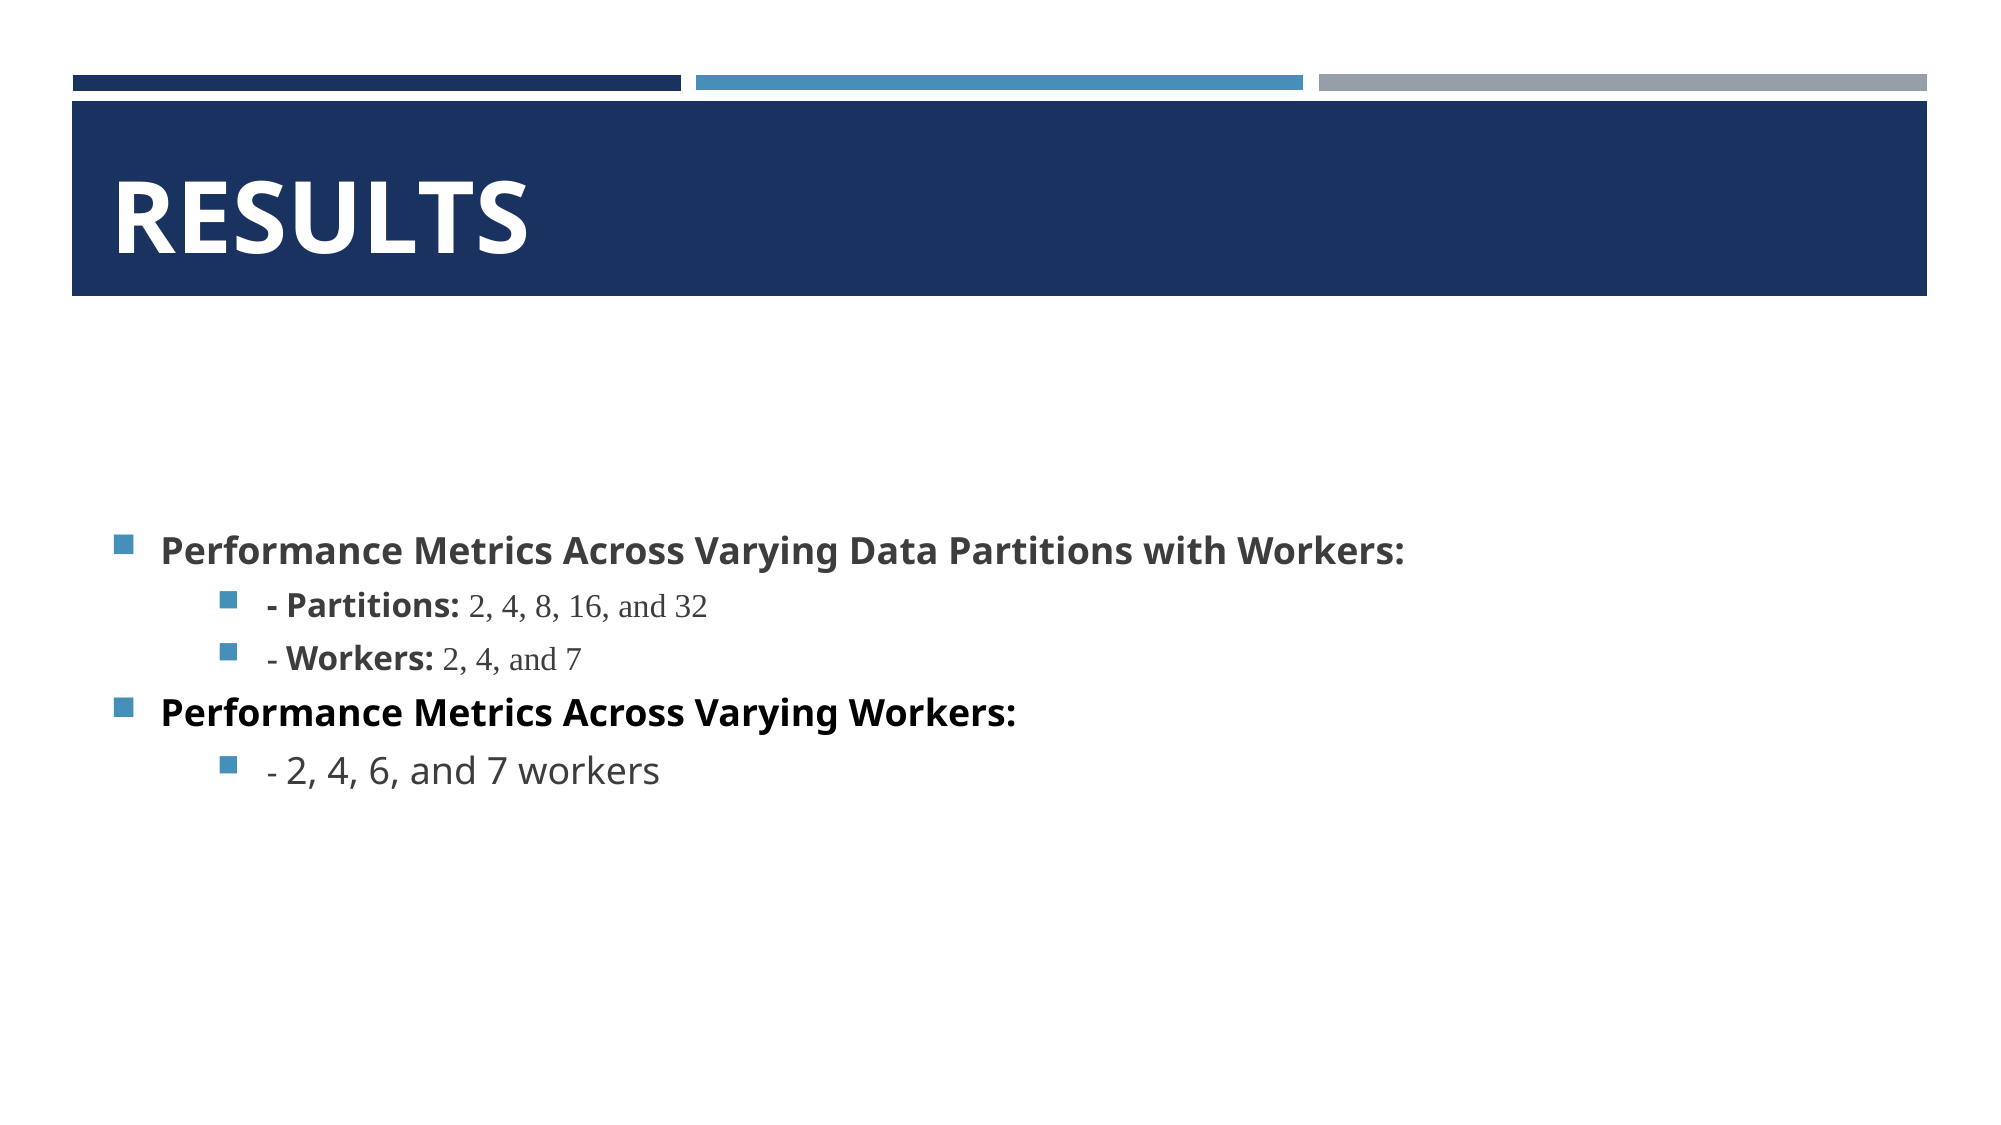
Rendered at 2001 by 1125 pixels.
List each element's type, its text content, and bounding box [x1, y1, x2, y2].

title Results [95, 115, 1905, 282]
list Performance Metrics Across Varying Data Partitions with Workers: - Partitions: 2, 4, 8, 16, and 32 - Workers: 2, 4, and 7 Performance Metrics Across Varying Workers: - 2, 4, 6, and 7 workers [95, 357, 1905, 962]
